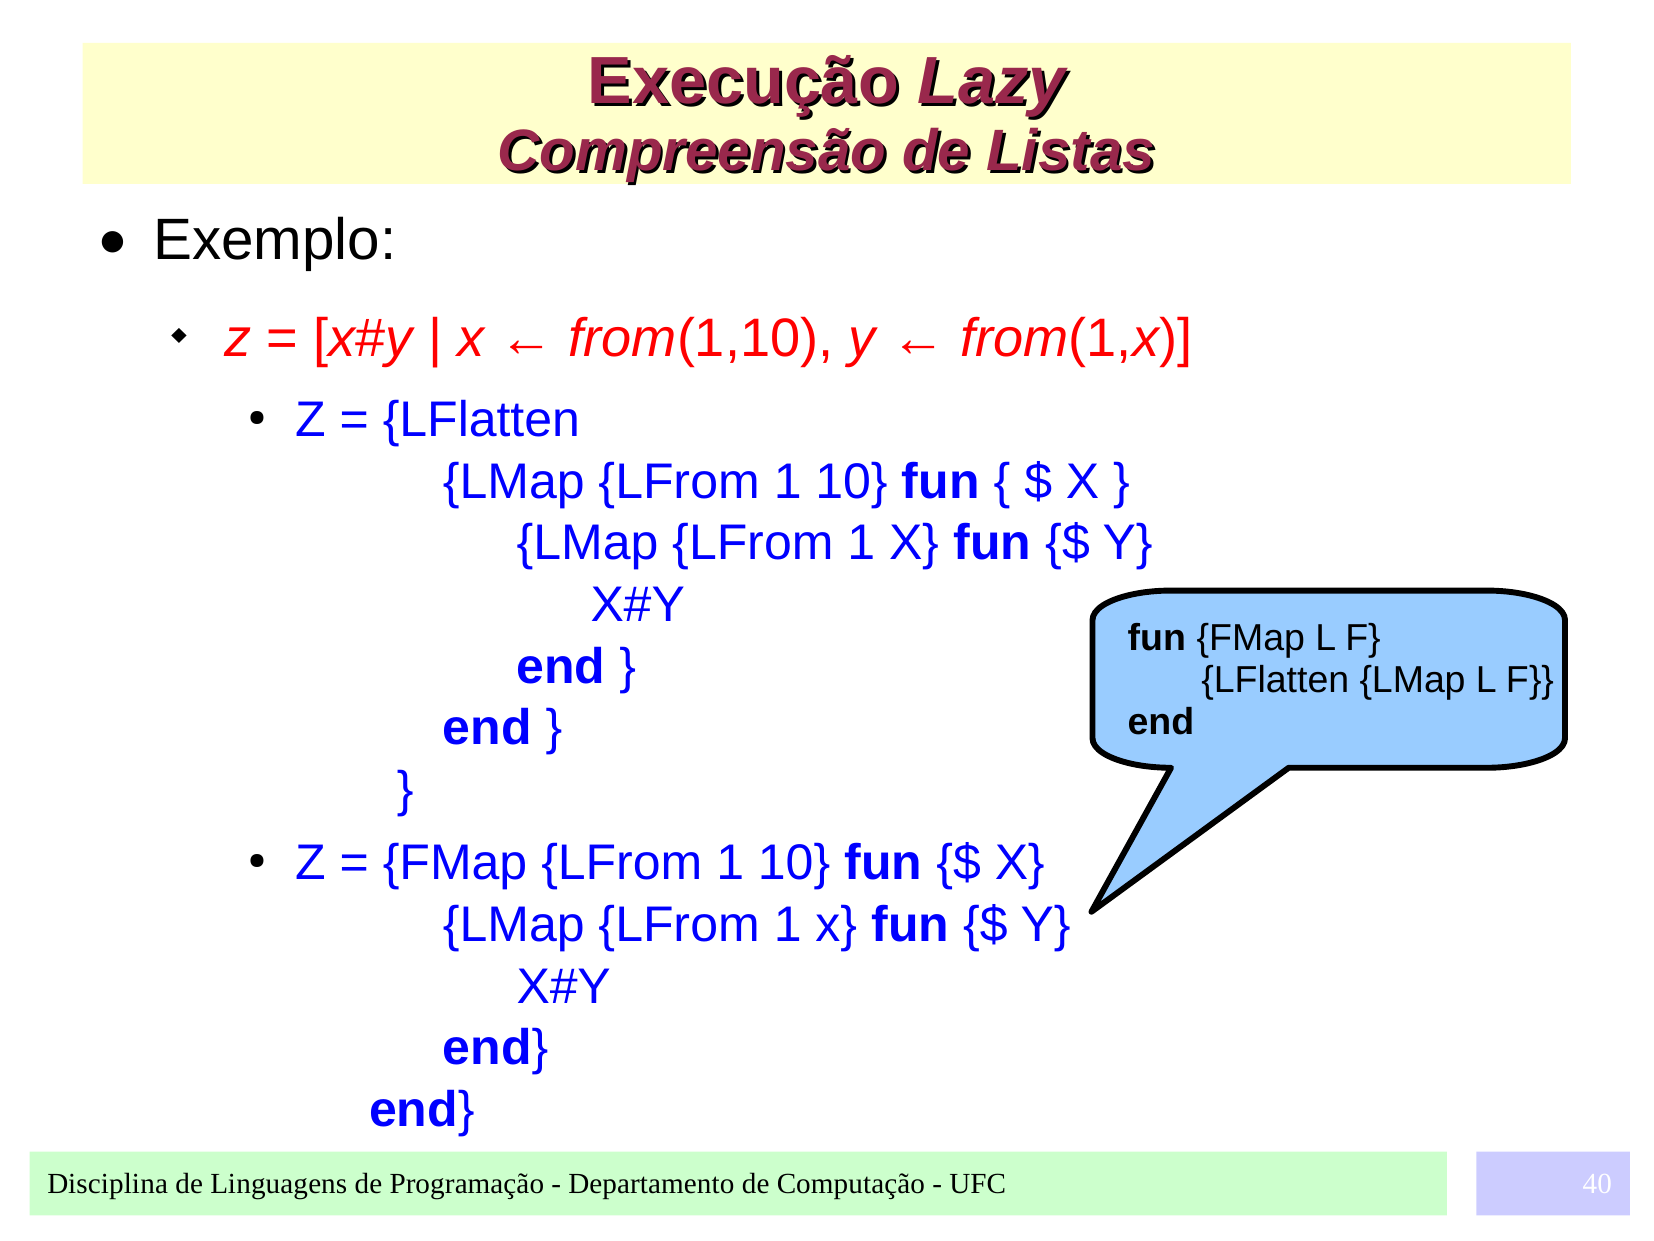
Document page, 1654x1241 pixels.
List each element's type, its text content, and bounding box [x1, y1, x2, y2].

text_box fun {FMap L F} {LFlatten {LMap L F}} end [1091, 590, 1566, 912]
title Execução Lazy Compreensão de Listas [82, 42, 1571, 184]
list Exemplo: z = [x#y | x ← from(1,10), y ← from(1,x)] Z = {LFlatten {LMap {LFrom 1 10} fun { $ X } {LMap {LFrom 1 X} fun {$ Y} X#Y end } end } } Z = {FMap {LFrom 1 10} fun {$ X} {LMap {LFrom 1 x} fun {$ Y} X#Y end} end} [82, 206, 1571, 1149]
